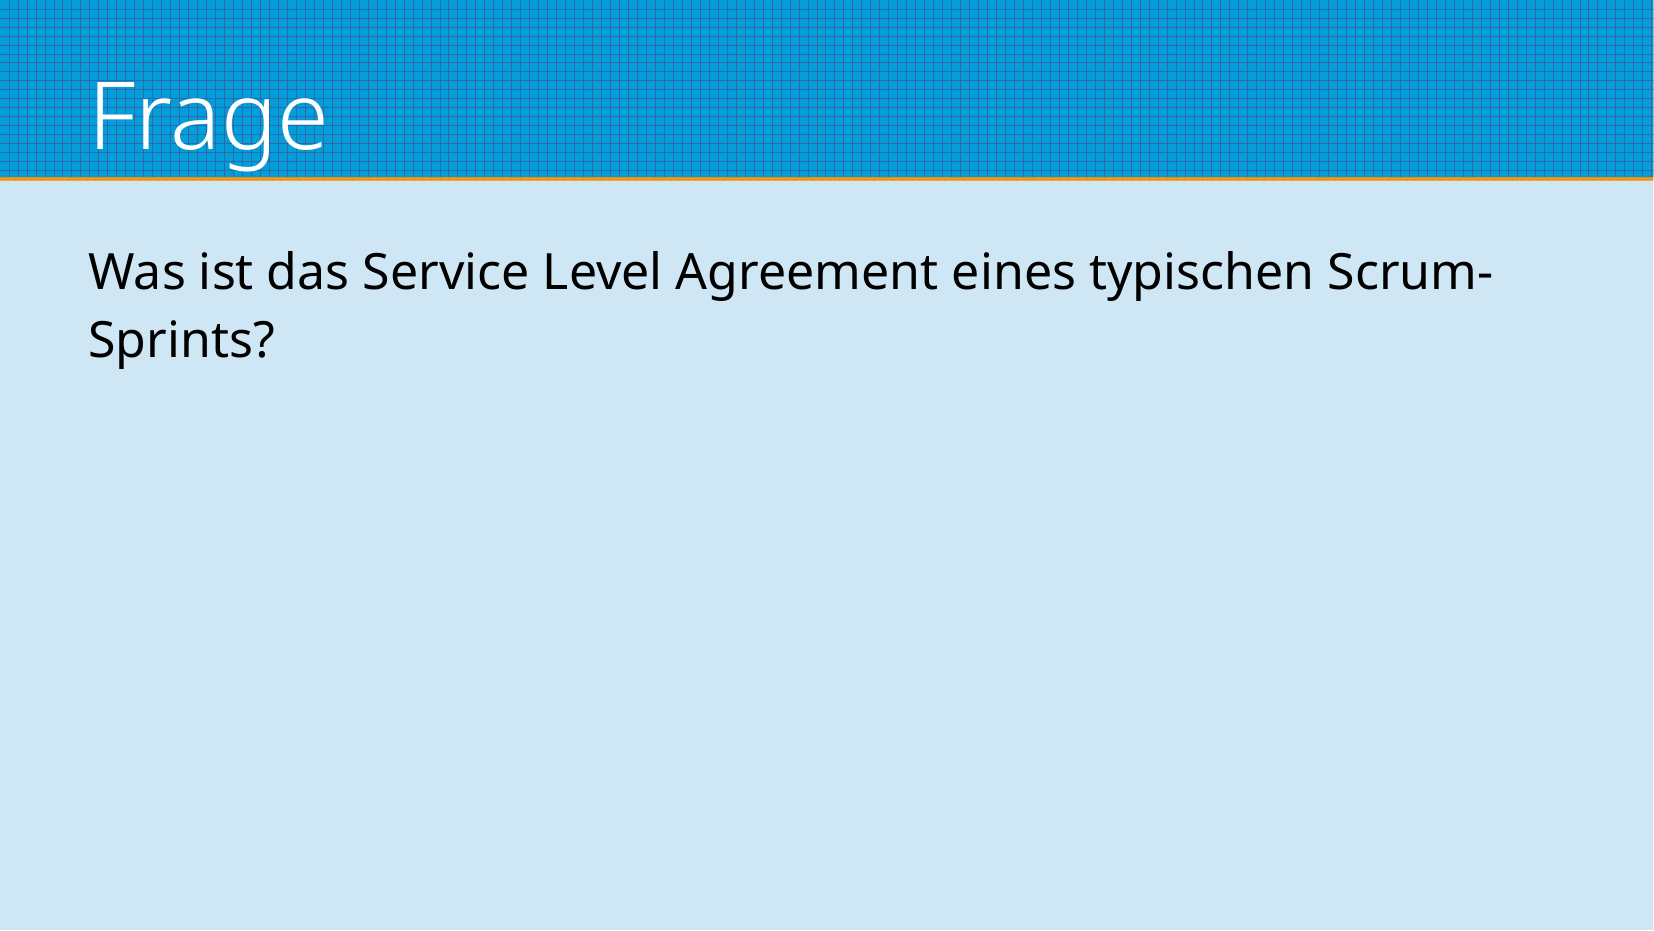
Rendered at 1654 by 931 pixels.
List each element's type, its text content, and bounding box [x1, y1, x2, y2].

title Frage [88, 14, 1565, 178]
list Was ist das Service Level Agreement eines typischen Scrum-Sprints? [88, 236, 1565, 813]
